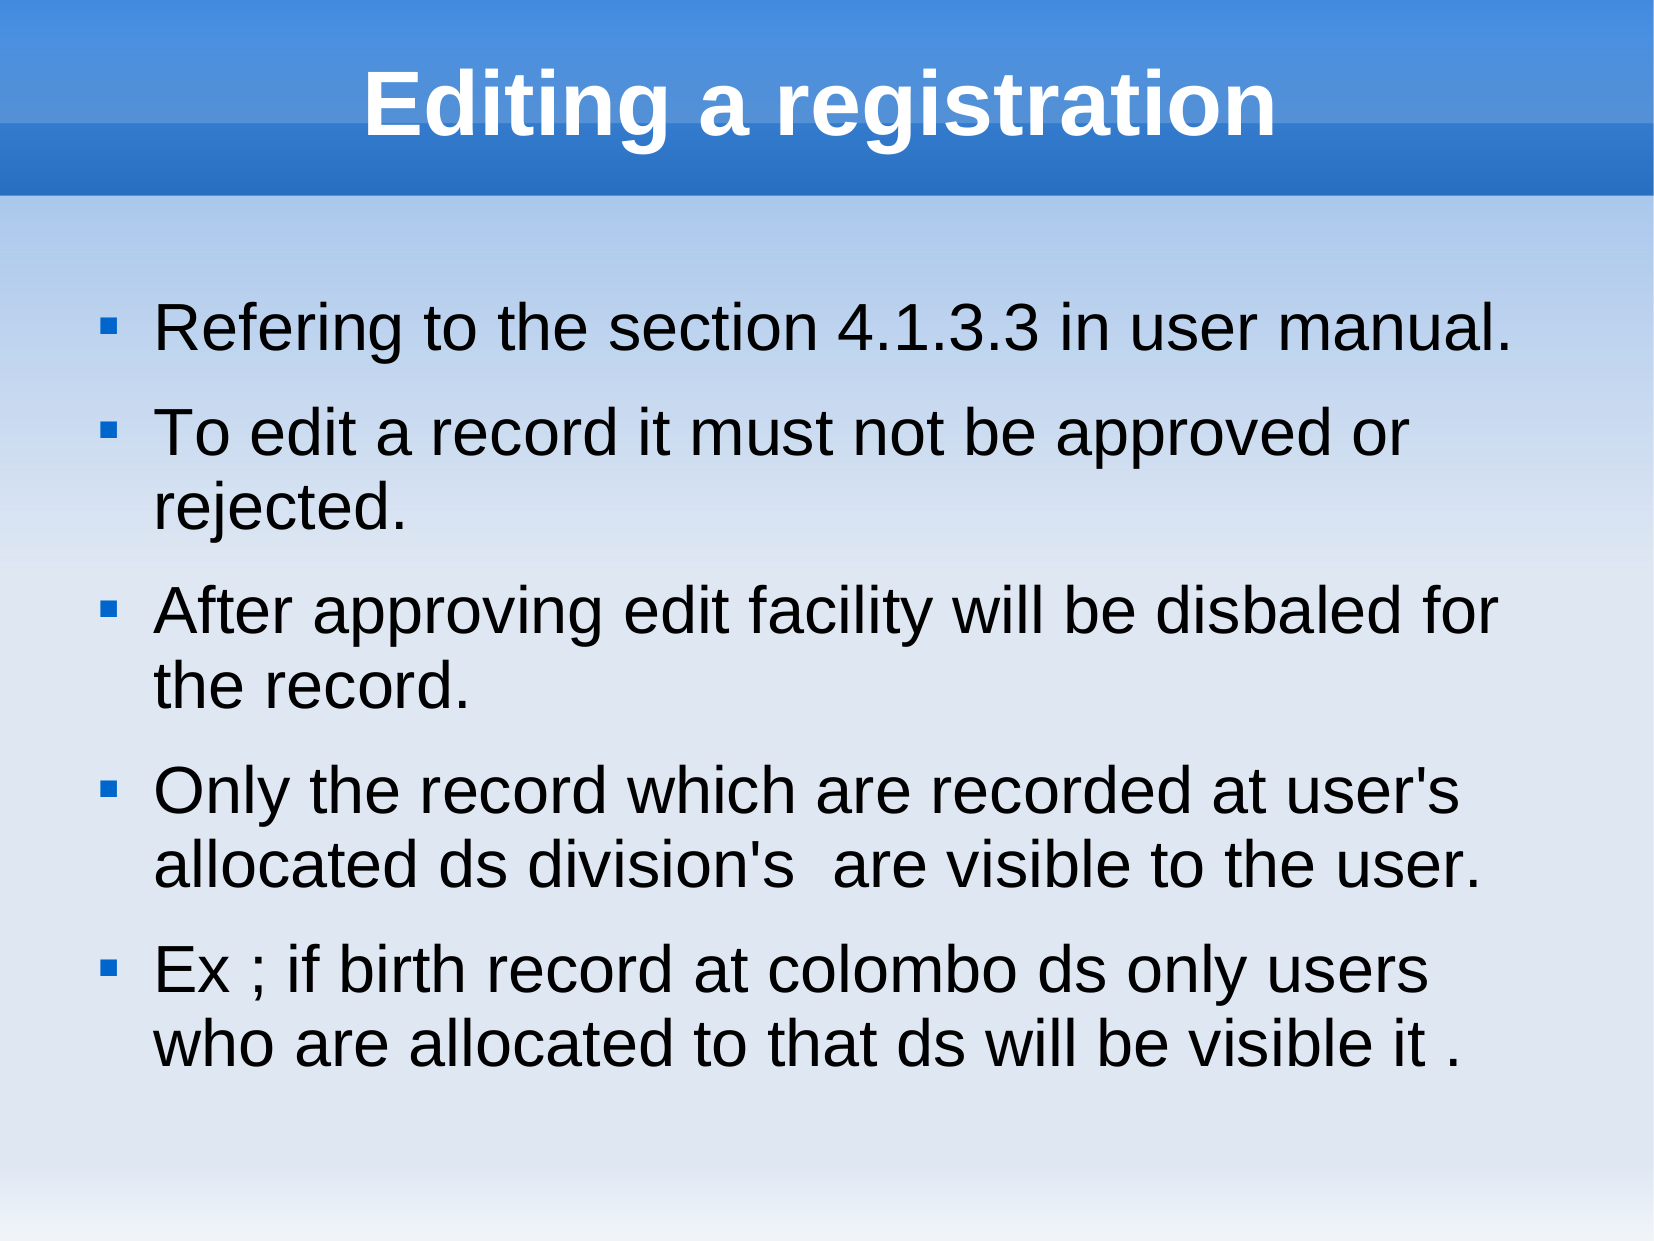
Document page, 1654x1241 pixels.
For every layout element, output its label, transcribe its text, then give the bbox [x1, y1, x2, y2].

picture [0, 0, 1654, 1241]
title Editing a registration [76, 7, 1565, 200]
list Refering to the section 4.1.3.3 in user manual. To edit a record it must not be approved or rejected. After approving edit facility will be disbaled for the record. Only the record which are recorded at user's allocated ds division's are visible to the user. Ex ; if birth record at colombo ds only users who are allocated to that ds will be visible it . [82, 290, 1571, 1094]
